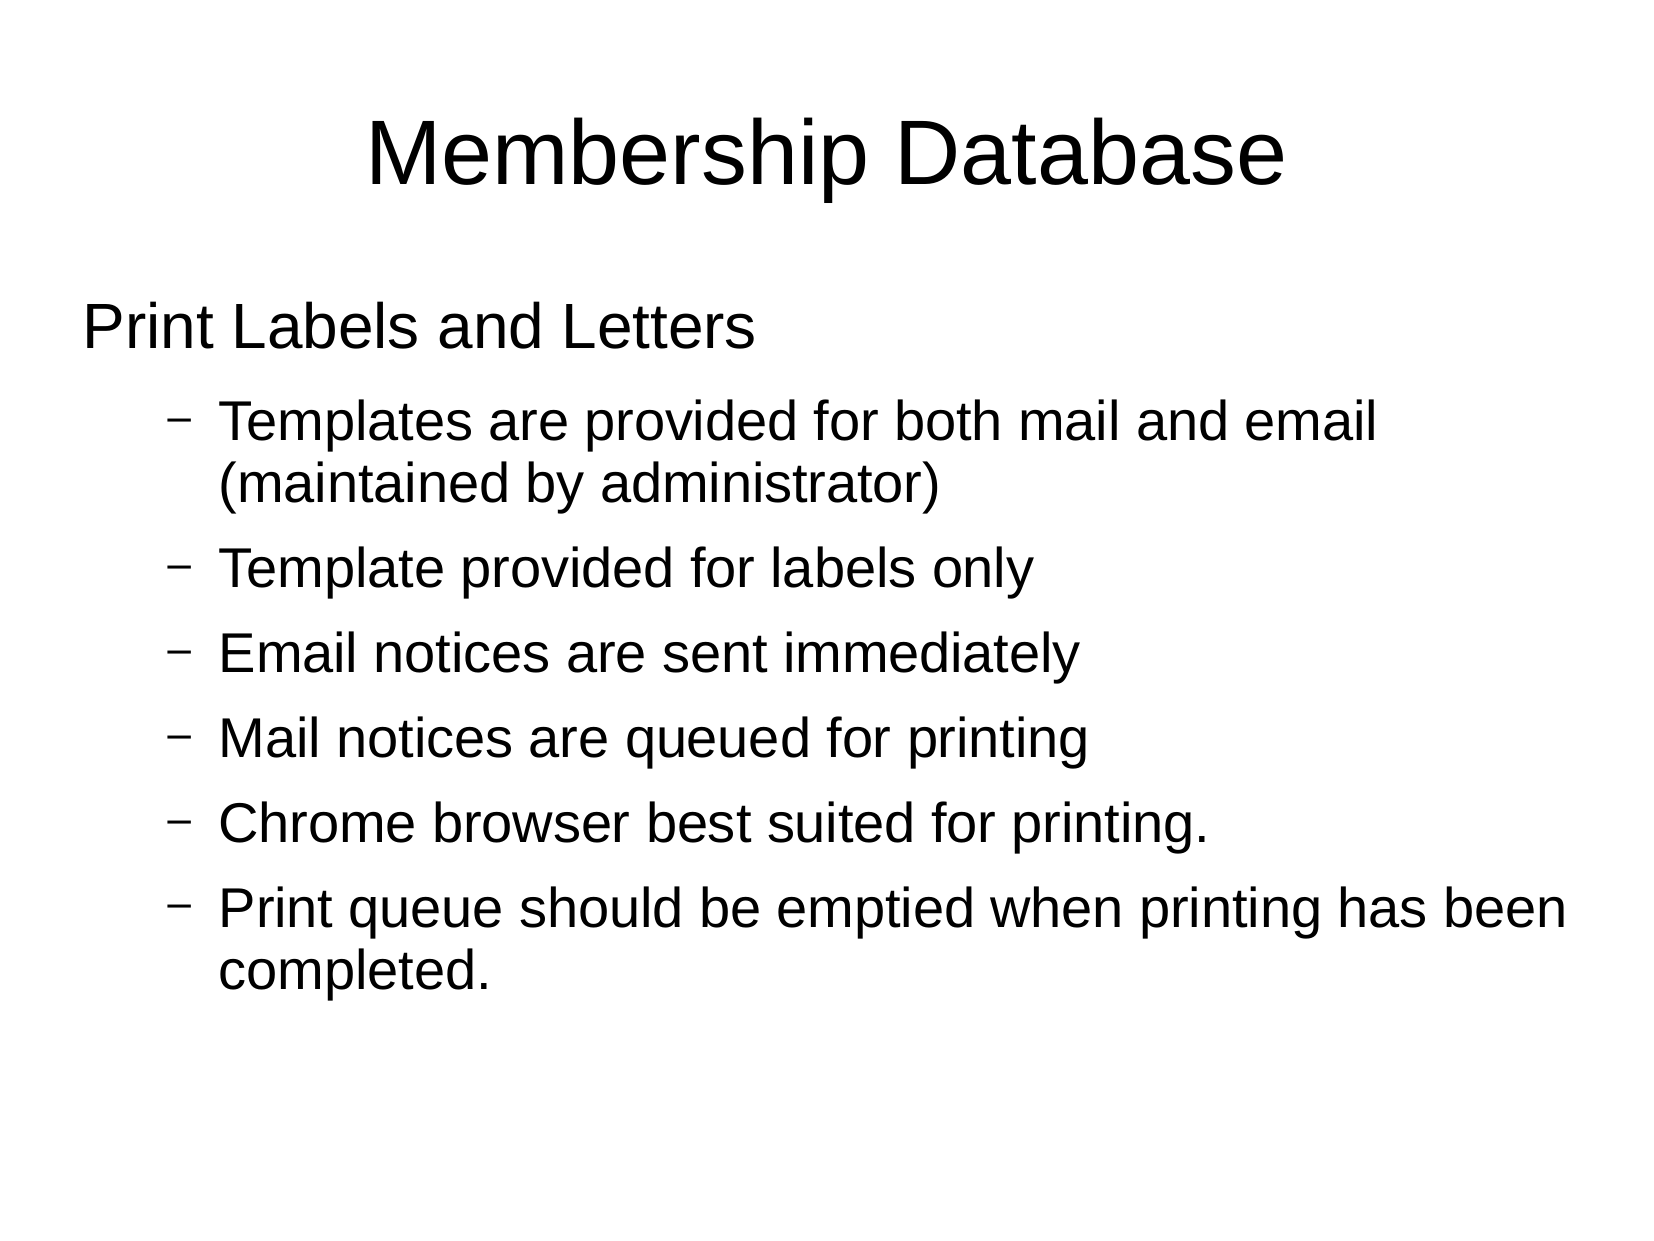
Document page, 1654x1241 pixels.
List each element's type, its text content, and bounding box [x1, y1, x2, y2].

list Print Labels and Letters Templates are provided for both mail and email (maintained by administrator) Template provided for labels only Email notices are sent immediately Mail notices are queued for printing Chrome browser best suited for printing. Print queue should be emptied when printing has been completed. [82, 290, 1571, 1010]
title Membership Database [82, 49, 1571, 257]
